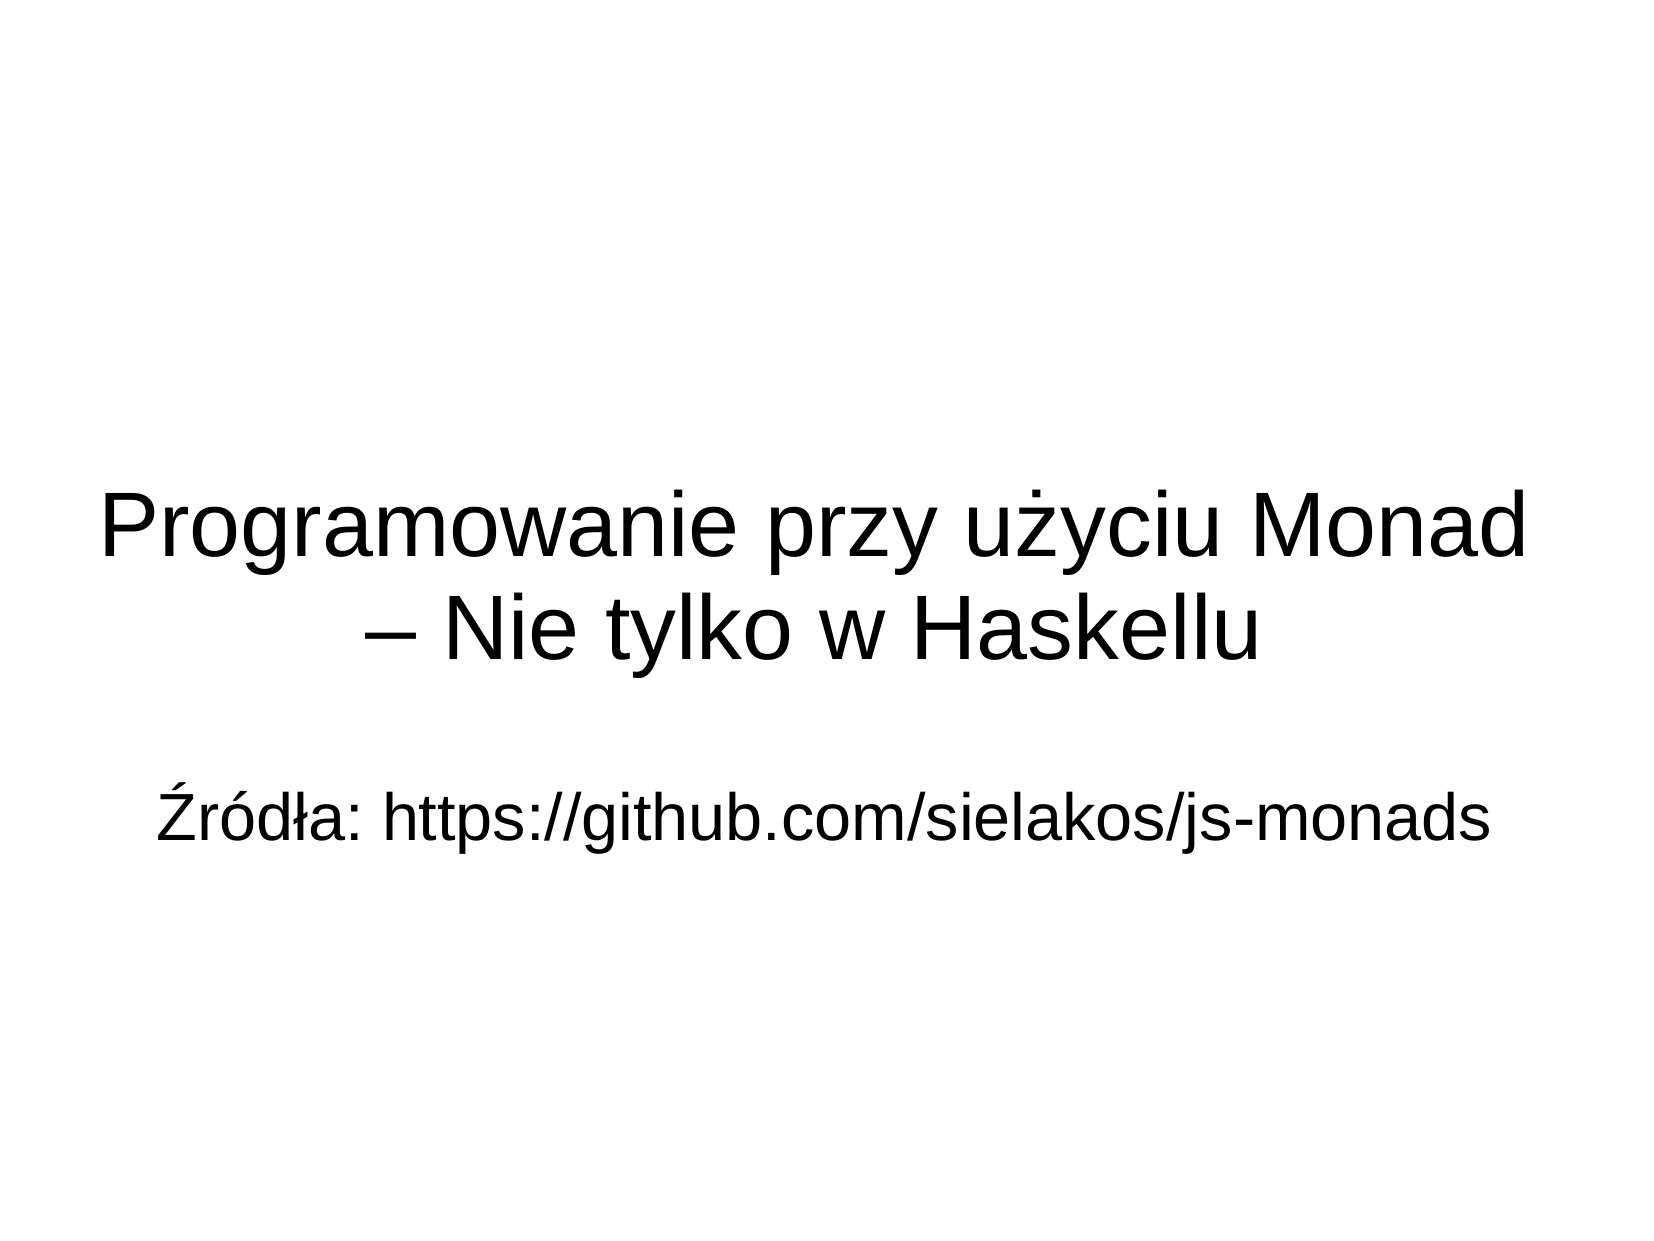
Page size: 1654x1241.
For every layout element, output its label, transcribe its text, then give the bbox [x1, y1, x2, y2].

title Programowanie przy użyciu Monad – Nie tylko w Haskellu [70, 456, 1560, 697]
text_box Źródła: https://github.com/sielakos/js-monads [141, 772, 1513, 863]
